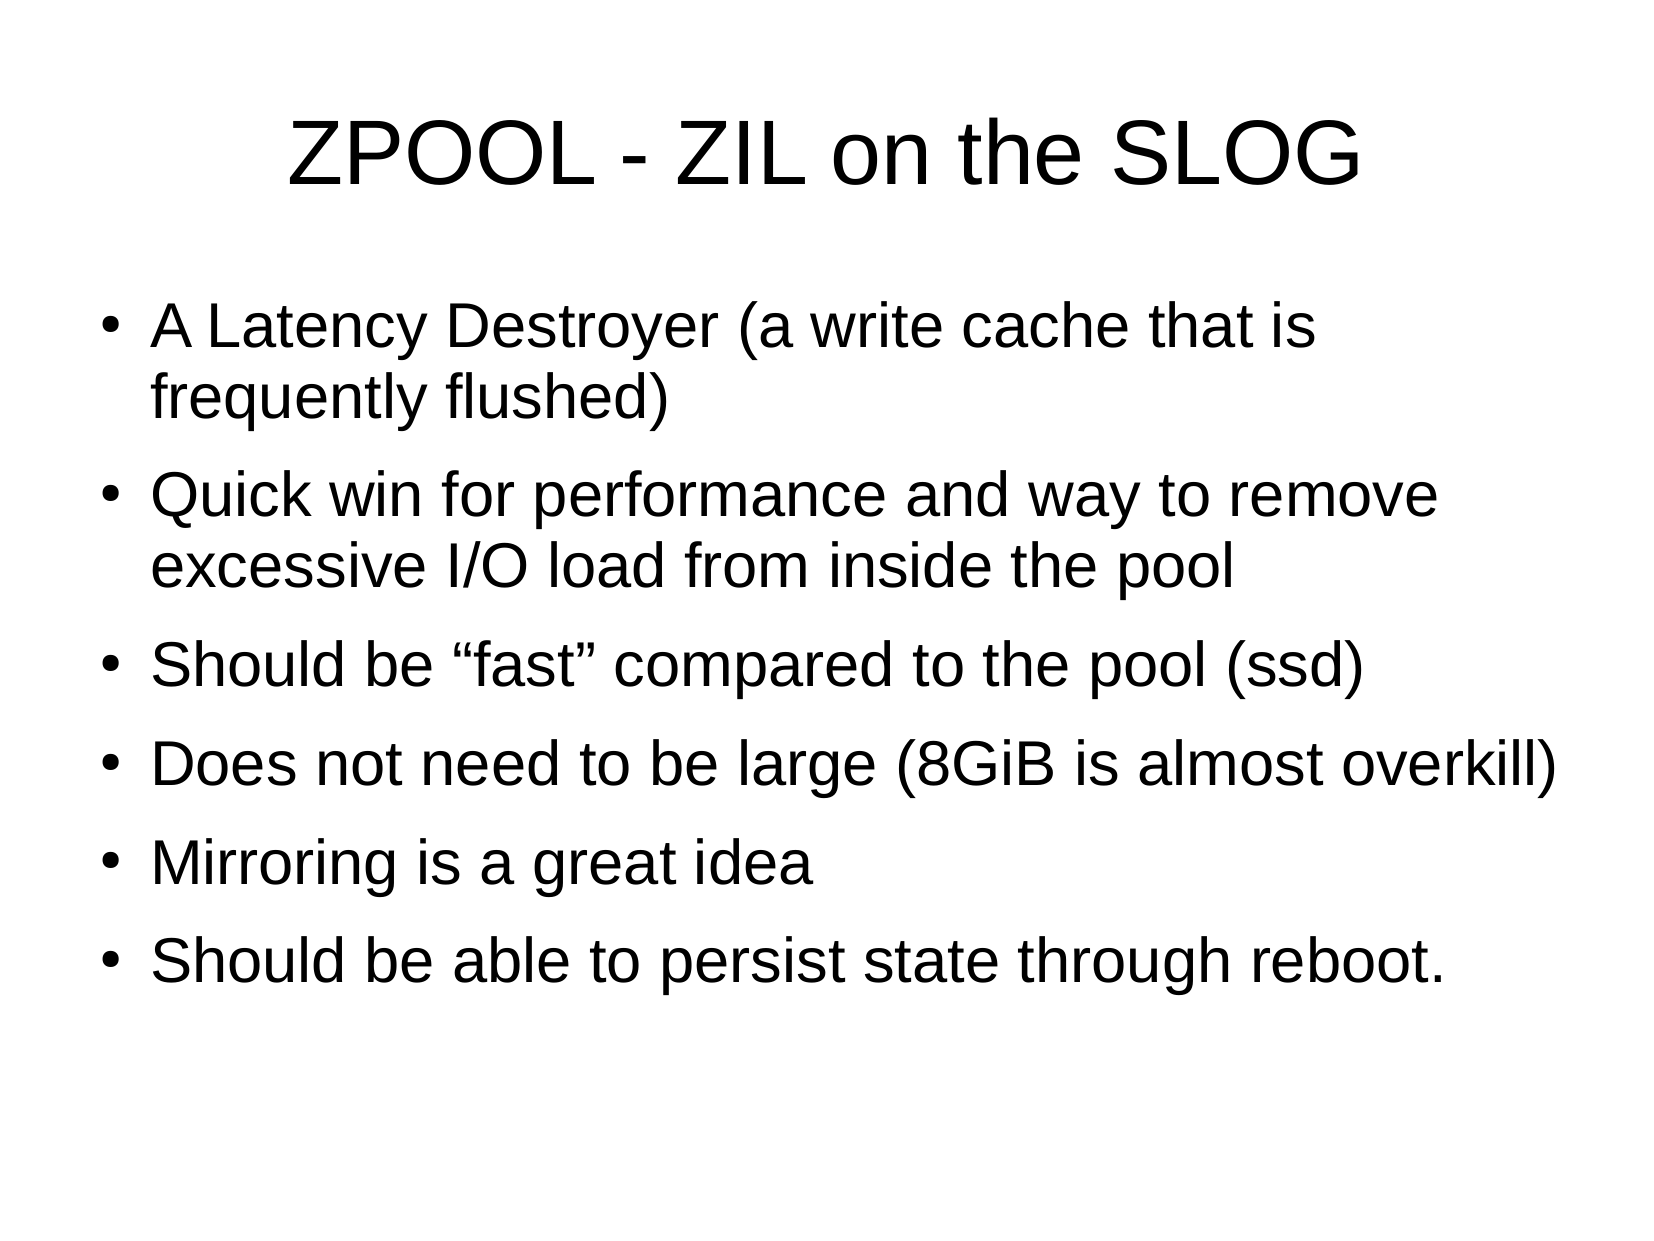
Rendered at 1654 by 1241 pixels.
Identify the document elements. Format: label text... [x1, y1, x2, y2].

list A Latency Destroyer (a write cache that is frequently flushed) Quick win for performance and way to remove excessive I/O load from inside the pool Should be “fast” compared to the pool (ssd) Does not need to be large (8GiB is almost overkill) Mirroring is a great idea Should be able to persist state through reboot. [82, 290, 1571, 1010]
title ZPOOL - ZIL on the SLOG [82, 49, 1571, 257]
